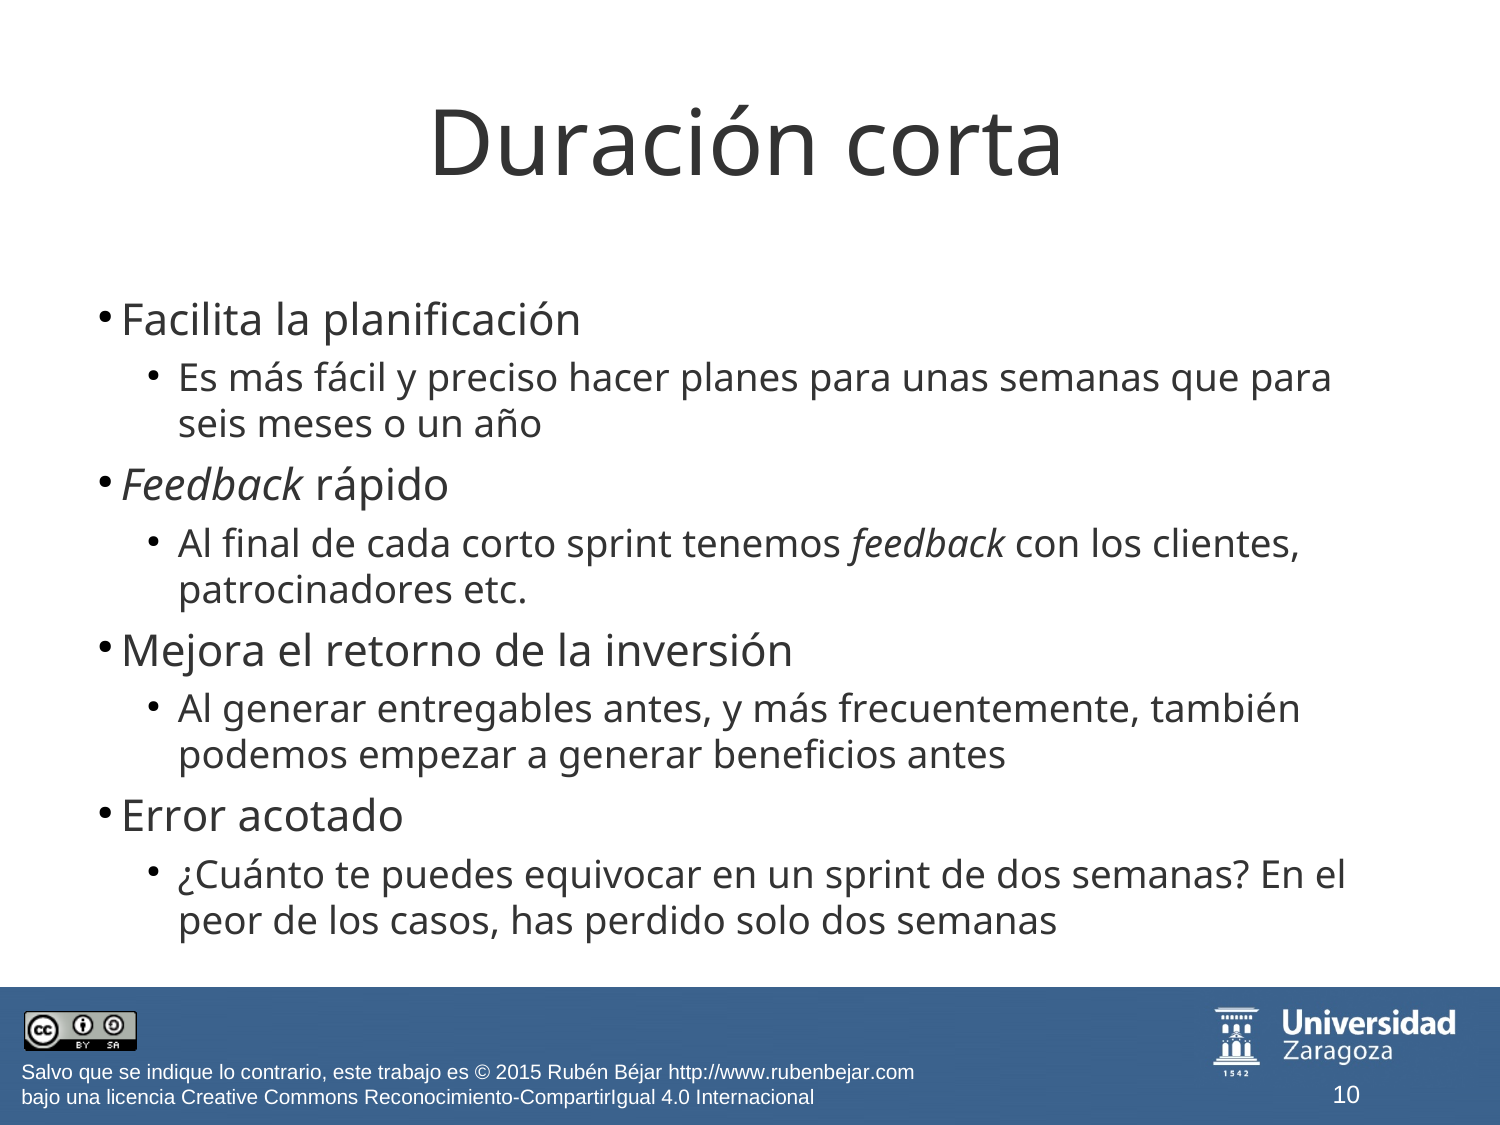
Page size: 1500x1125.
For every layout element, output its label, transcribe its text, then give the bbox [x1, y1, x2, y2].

title Duración corta [74, 21, 1420, 257]
list Facilita la planificación Es más fácil y preciso hacer planes para unas semanas que para seis meses o un año Feedback rápido Al final de cada corto sprint tenemos feedback con los clientes, patrocinadores etc. Mejora el retorno de la inversión Al generar entregables antes, y más frecuentemente, también podemos empezar a generar beneficios antes Error acotado ¿Cuánto te puedes equivocar en un sprint de dos semanas? En el peor de los casos, has perdido solo dos semanas [82, 283, 1418, 957]
picture [0, 987, 1500, 1125]
